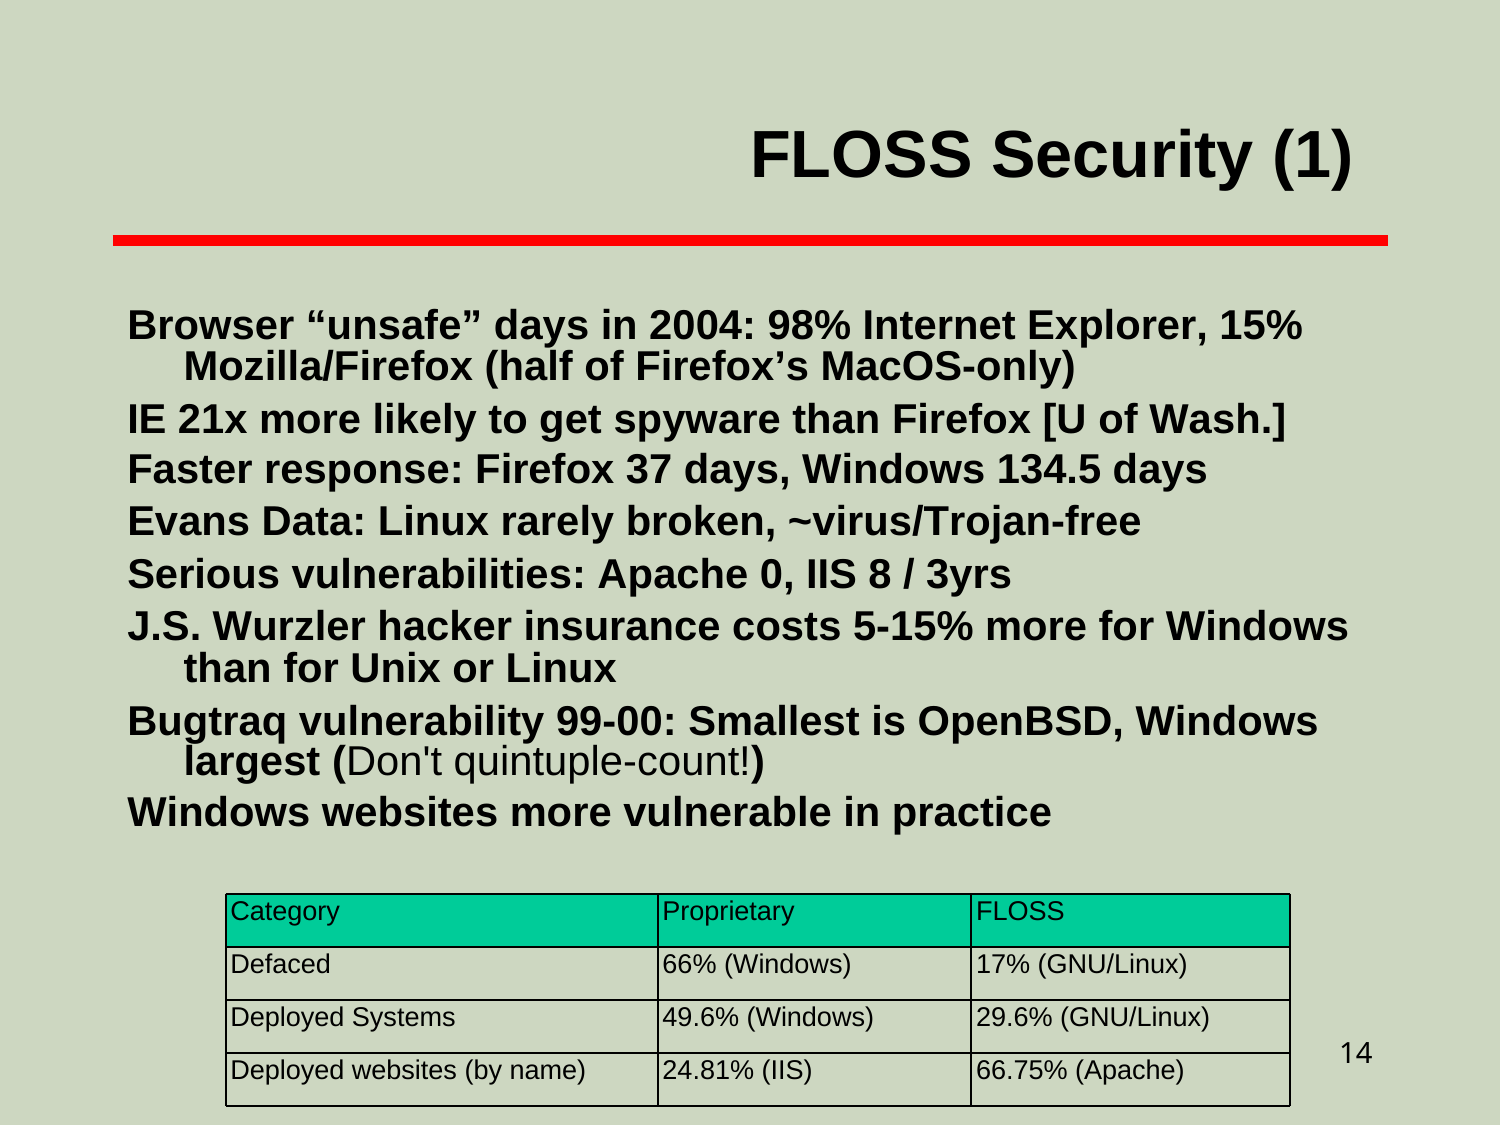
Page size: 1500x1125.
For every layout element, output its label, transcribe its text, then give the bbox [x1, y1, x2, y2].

text_box Category [227, 895, 657, 946]
text_box 66% (Windows) [659, 948, 970, 999]
text_box 29.6% (GNU/Linux) [972, 1001, 1289, 1052]
text_box 17% (GNU/Linux) [972, 948, 1289, 999]
text_box FLOSS [972, 895, 1289, 946]
text_box Deployed websites (by name) [227, 1054, 657, 1105]
text_box 66.75% (Apache) [972, 1054, 1289, 1105]
text_box 49.6% (Windows) [659, 1001, 970, 1052]
list Browser “unsafe” days in 2004: 98% Internet Explorer, 15% Mozilla/Firefox (half of Firefox’s MacOS-only) IE 21x more likely to get spyware than Firefox [U of Wash.] Faster response: Firefox 37 days, Windows 134.5 days Evans Data: Linux rarely broken, ~virus/Trojan-free Serious vulnerabilities: Apache 0, IIS 8 / 3yrs J.S. Wurzler hacker insurance costs 5-15% more for Windows than for Unix or Linux Bugtraq vulnerability 99-00: Smallest is OpenBSD, Windows largest (Don't quintuple-count!) Windows websites more vulnerable in practice [112, 299, 1388, 894]
text_box Deployed Systems [227, 1001, 657, 1052]
text_box 24.81% (IIS) [659, 1054, 970, 1105]
text_box Proprietary [659, 895, 970, 946]
text_box Defaced [227, 948, 657, 999]
title FLOSS Security (1) [337, 85, 1388, 224]
